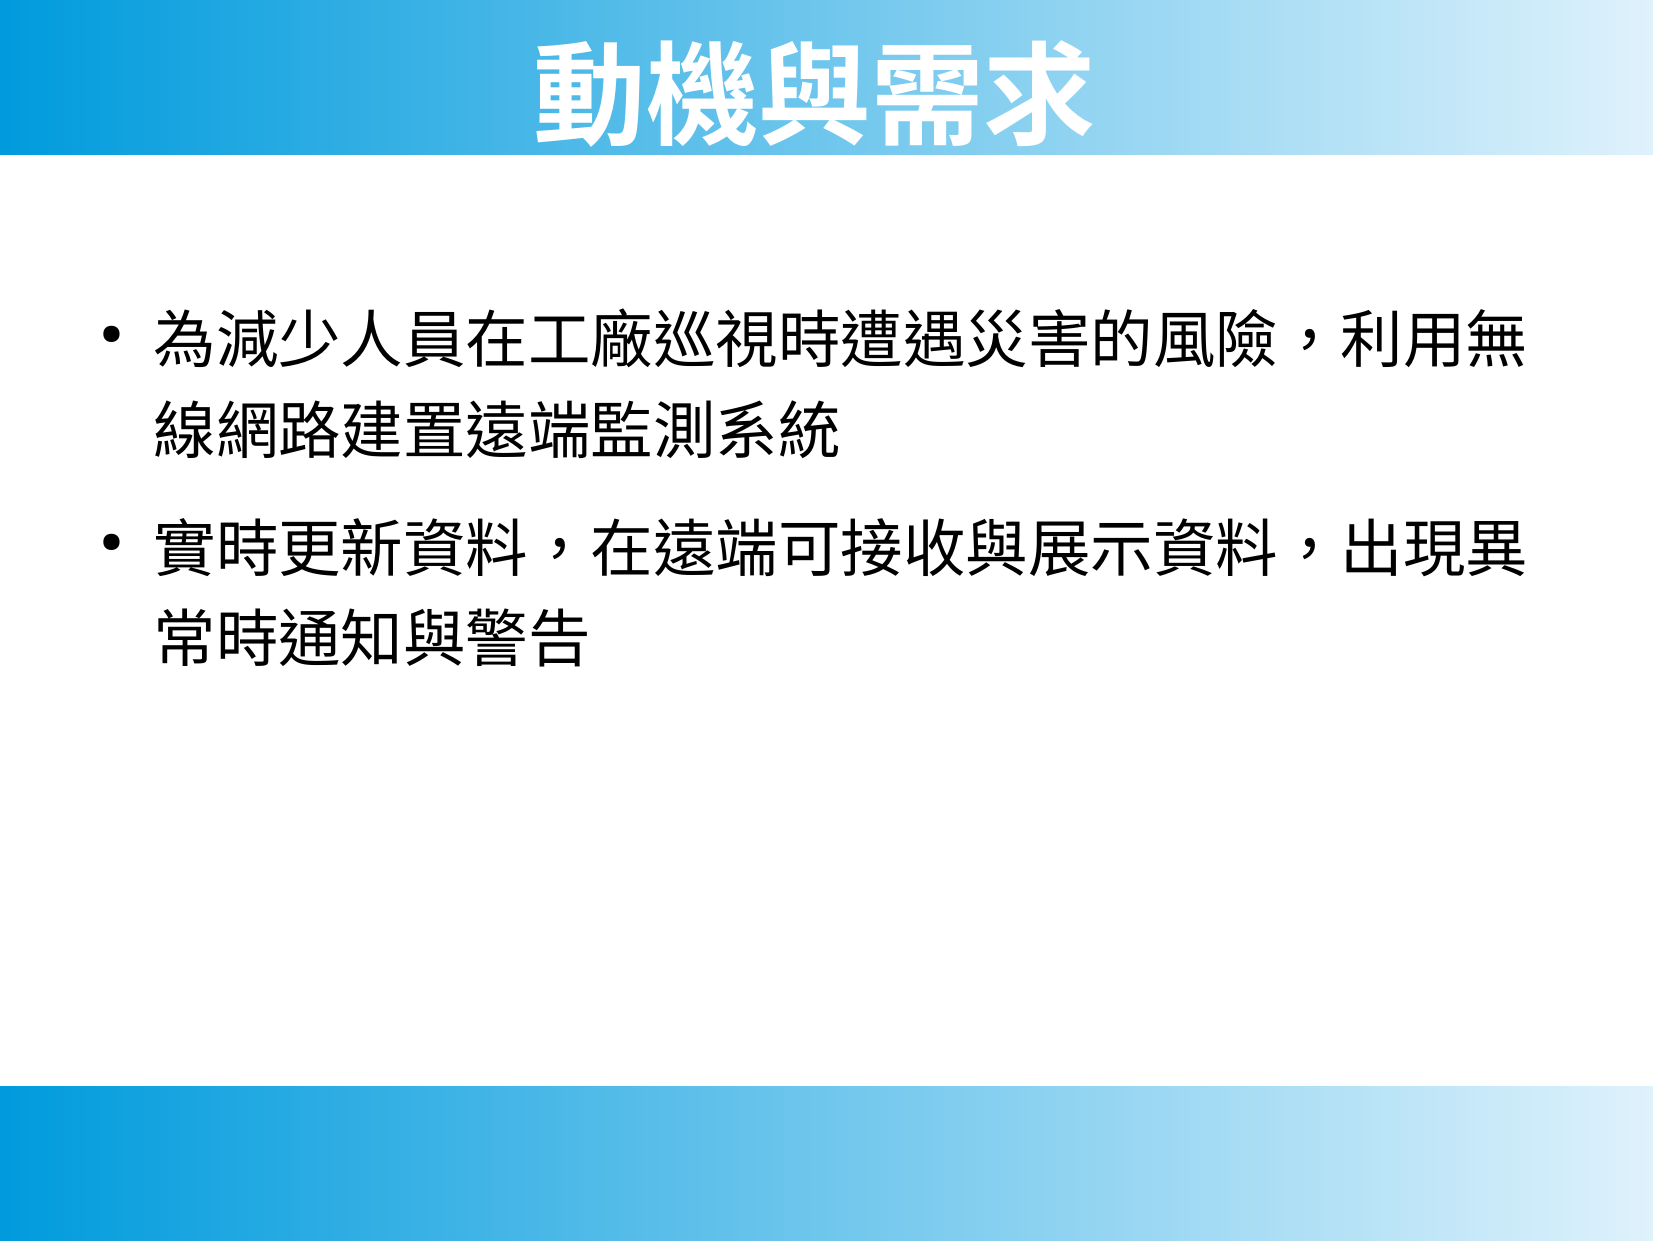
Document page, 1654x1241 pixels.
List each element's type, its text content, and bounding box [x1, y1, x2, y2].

title 動機與需求 [70, 23, 1560, 152]
list 為減少人員在工廠巡視時遭遇災害的風險，利用無線網路建置遠端監測系統 實時更新資料，在遠端可接收與展示資料，出現異常時通知與警告 [82, 290, 1571, 1010]
